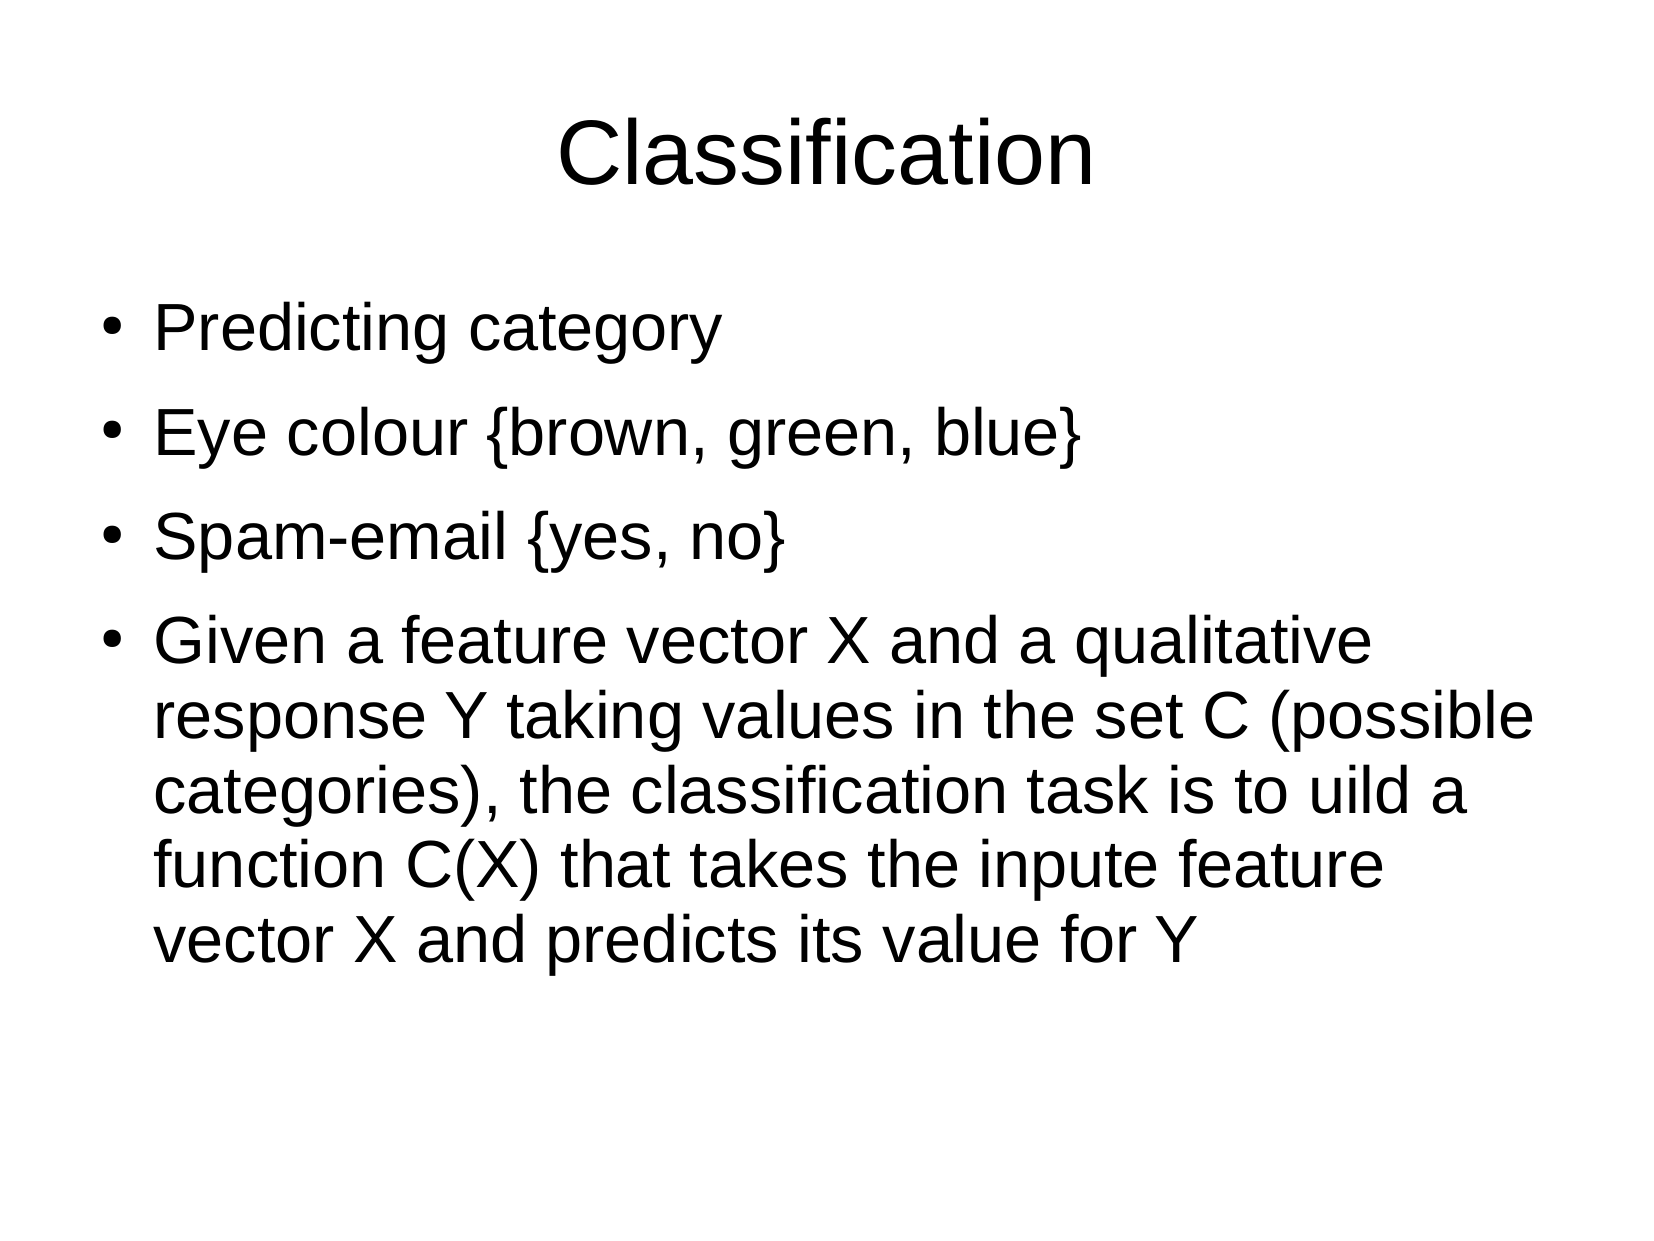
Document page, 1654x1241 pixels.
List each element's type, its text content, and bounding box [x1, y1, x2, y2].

list Predicting category Eye colour {brown, green, blue} Spam-email {yes, no} Given a feature vector X and a qualitative response Y taking values in the set C (possible categories), the classification task is to uild a function C(X) that takes the inpute feature vector X and predicts its value for Y [82, 290, 1571, 1010]
title Classification [82, 49, 1571, 257]
